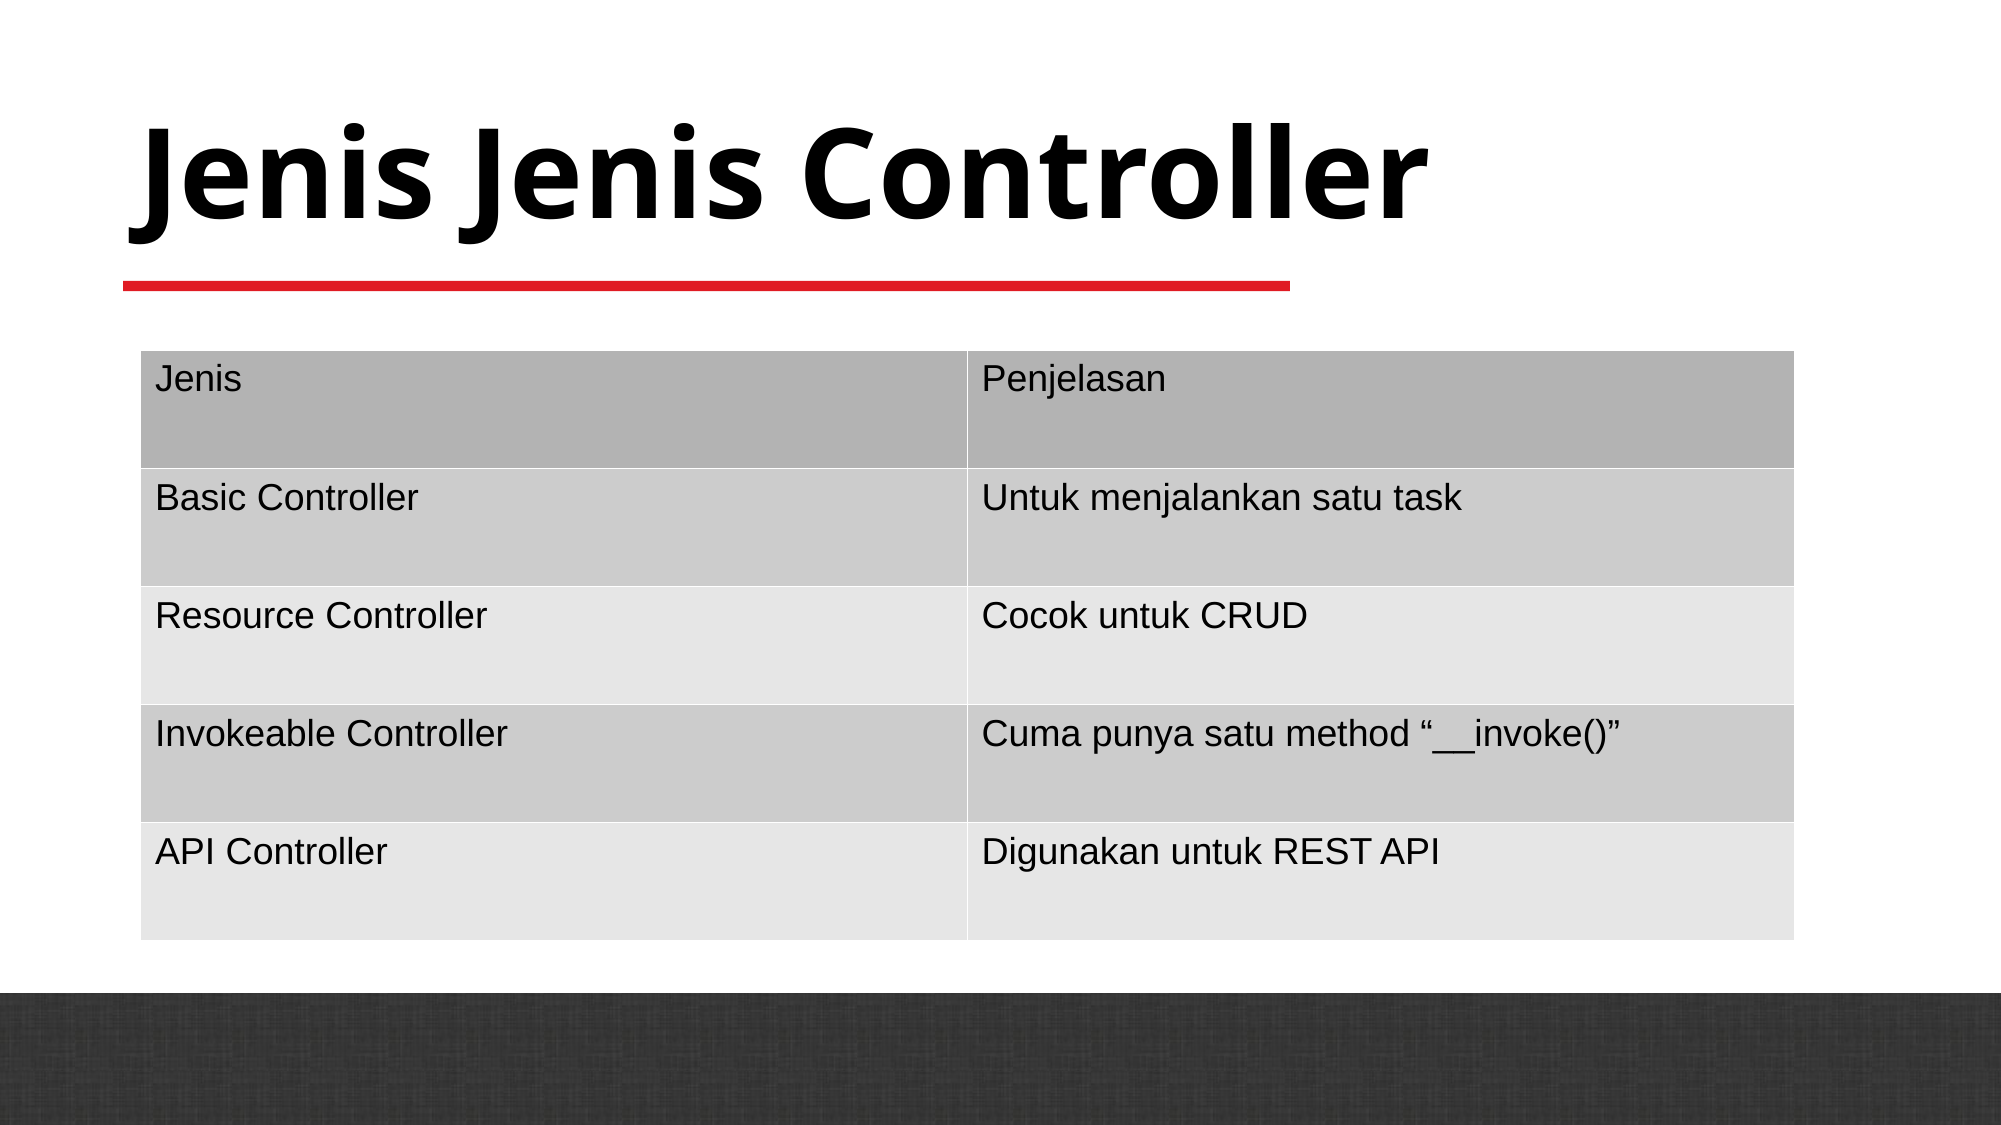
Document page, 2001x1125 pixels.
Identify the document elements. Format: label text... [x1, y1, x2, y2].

table_header Jenis [141, 351, 967, 468]
table_cell Resource Controller [141, 587, 967, 704]
table_cell Basic Controller [141, 469, 967, 586]
text_box Jenis Jenis Controller [123, 85, 1489, 251]
table_cell Cocok untuk CRUD [968, 587, 1794, 704]
table_cell Untuk menjalankan satu task [968, 469, 1794, 586]
table_header Penjelasan [968, 351, 1794, 468]
table_cell Digunakan untuk REST API [968, 823, 1794, 940]
table_cell Cuma punya satu method “__invoke()” [968, 705, 1794, 822]
text_box [123, 280, 1290, 292]
text_box [0, 993, 2000, 1125]
table_cell Invokeable Controller [141, 705, 967, 822]
table_cell API Controller [141, 823, 967, 940]
